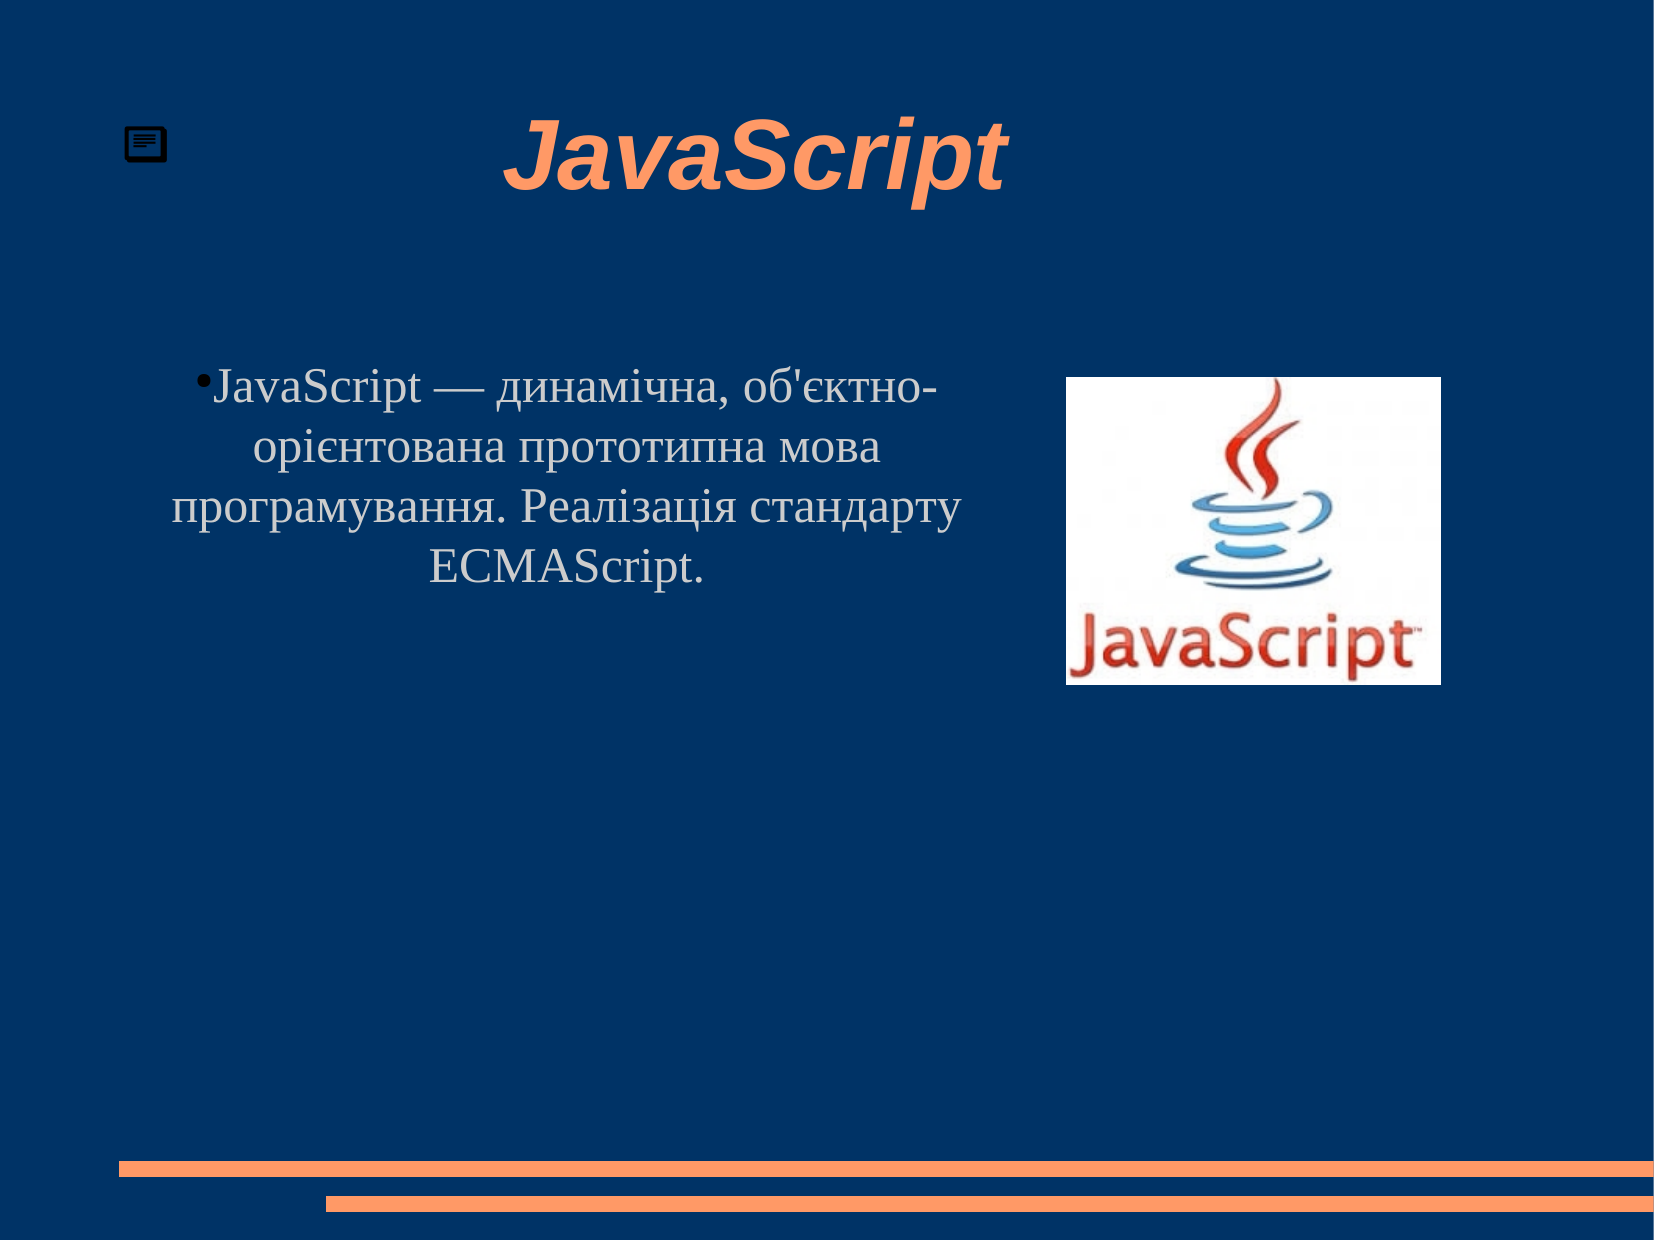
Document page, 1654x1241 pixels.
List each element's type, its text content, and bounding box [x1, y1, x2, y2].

title JavaScript [121, 46, 1534, 254]
picture [1066, 377, 1441, 685]
subtitle JavaScript — динамічна, об'єктно-орієнтована прототипна мова програмування. Реалізація стандарту ECMAScript. [129, 318, 1004, 626]
